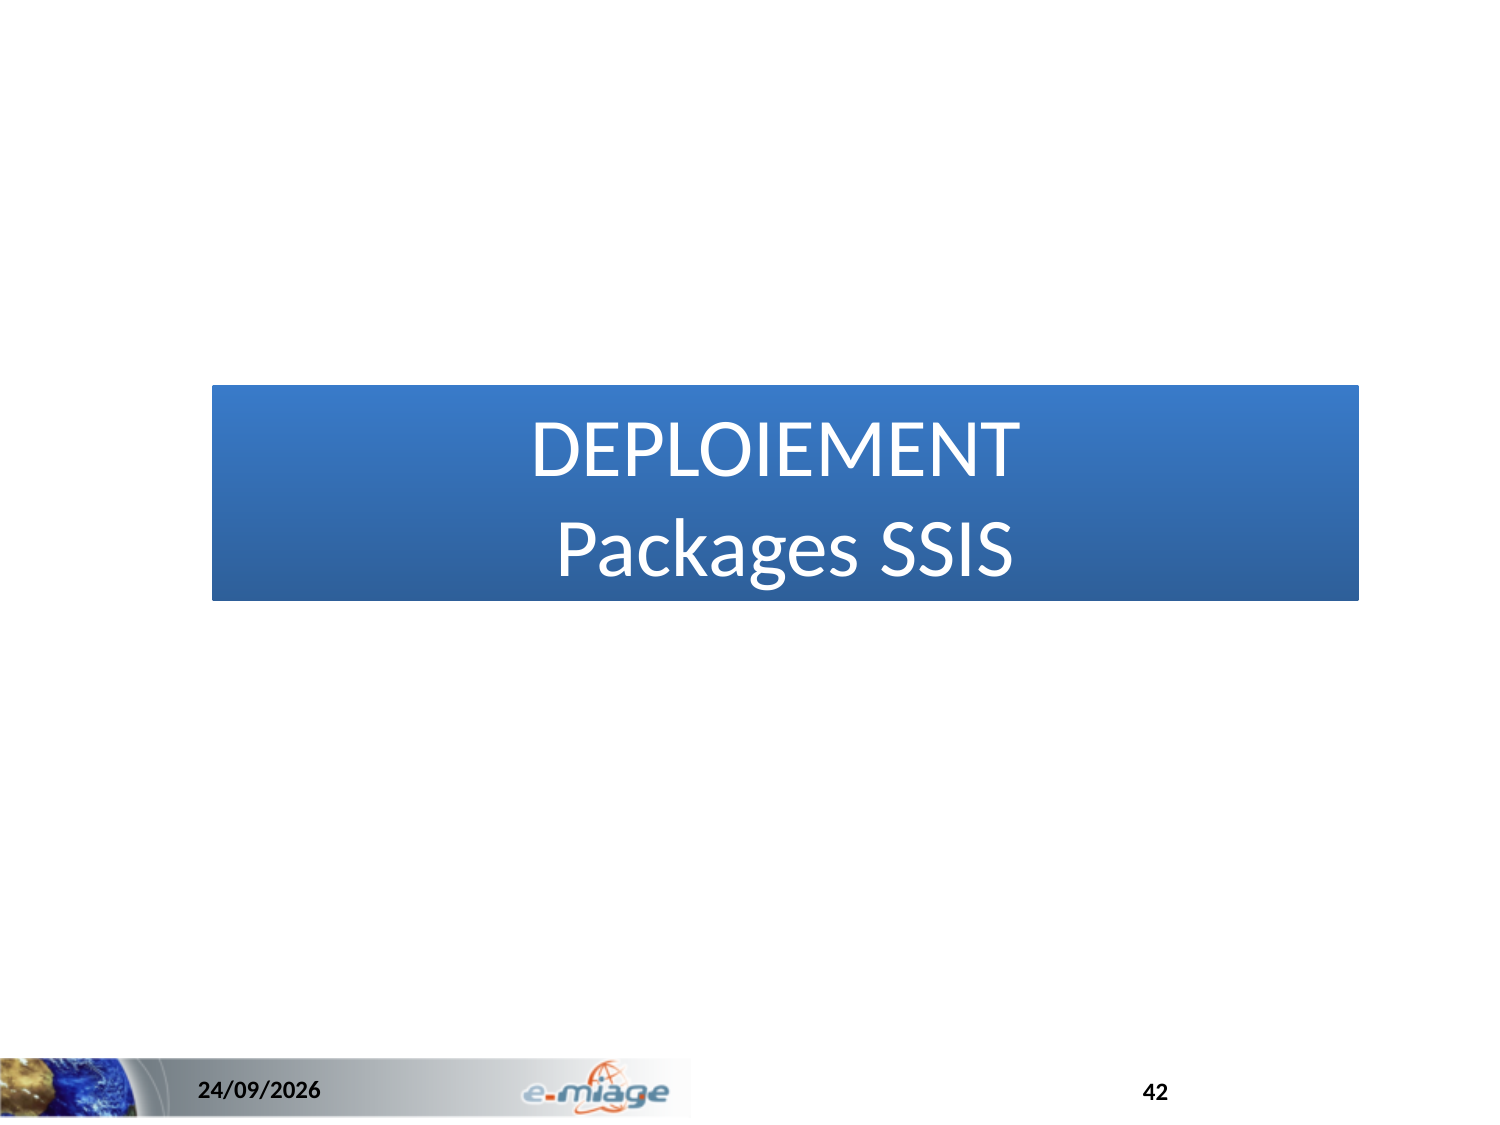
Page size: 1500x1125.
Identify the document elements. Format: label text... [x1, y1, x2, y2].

picture [0, 1058, 691, 1118]
text_box DEPLOIEMENT Packages SSIS [212, 385, 1359, 601]
